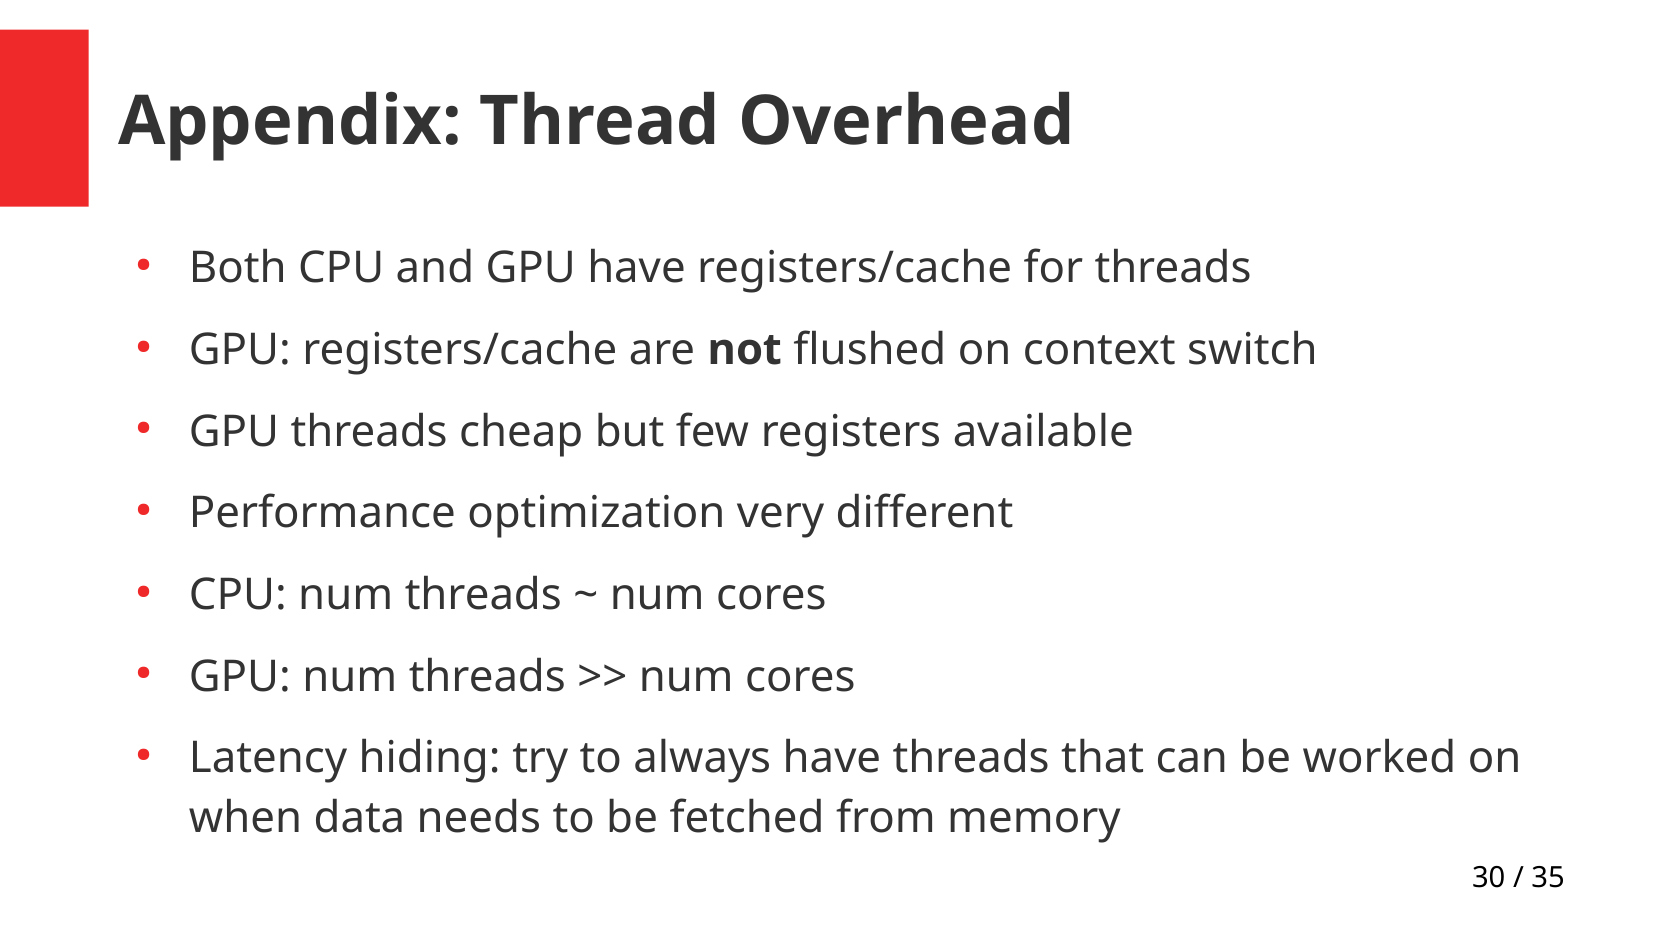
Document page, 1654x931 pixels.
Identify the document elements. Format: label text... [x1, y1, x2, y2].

title Appendix: Thread Overhead [118, 29, 1595, 207]
list Both CPU and GPU have registers/cache for threads GPU: registers/cache are not flushed on context switch GPU threads cheap but few registers available Performance optimization very different CPU: num threads ~ num cores GPU: num threads >> num cores Latency hiding: try to always have threads that can be worked on when data needs to be fetched from memory [118, 236, 1595, 798]
